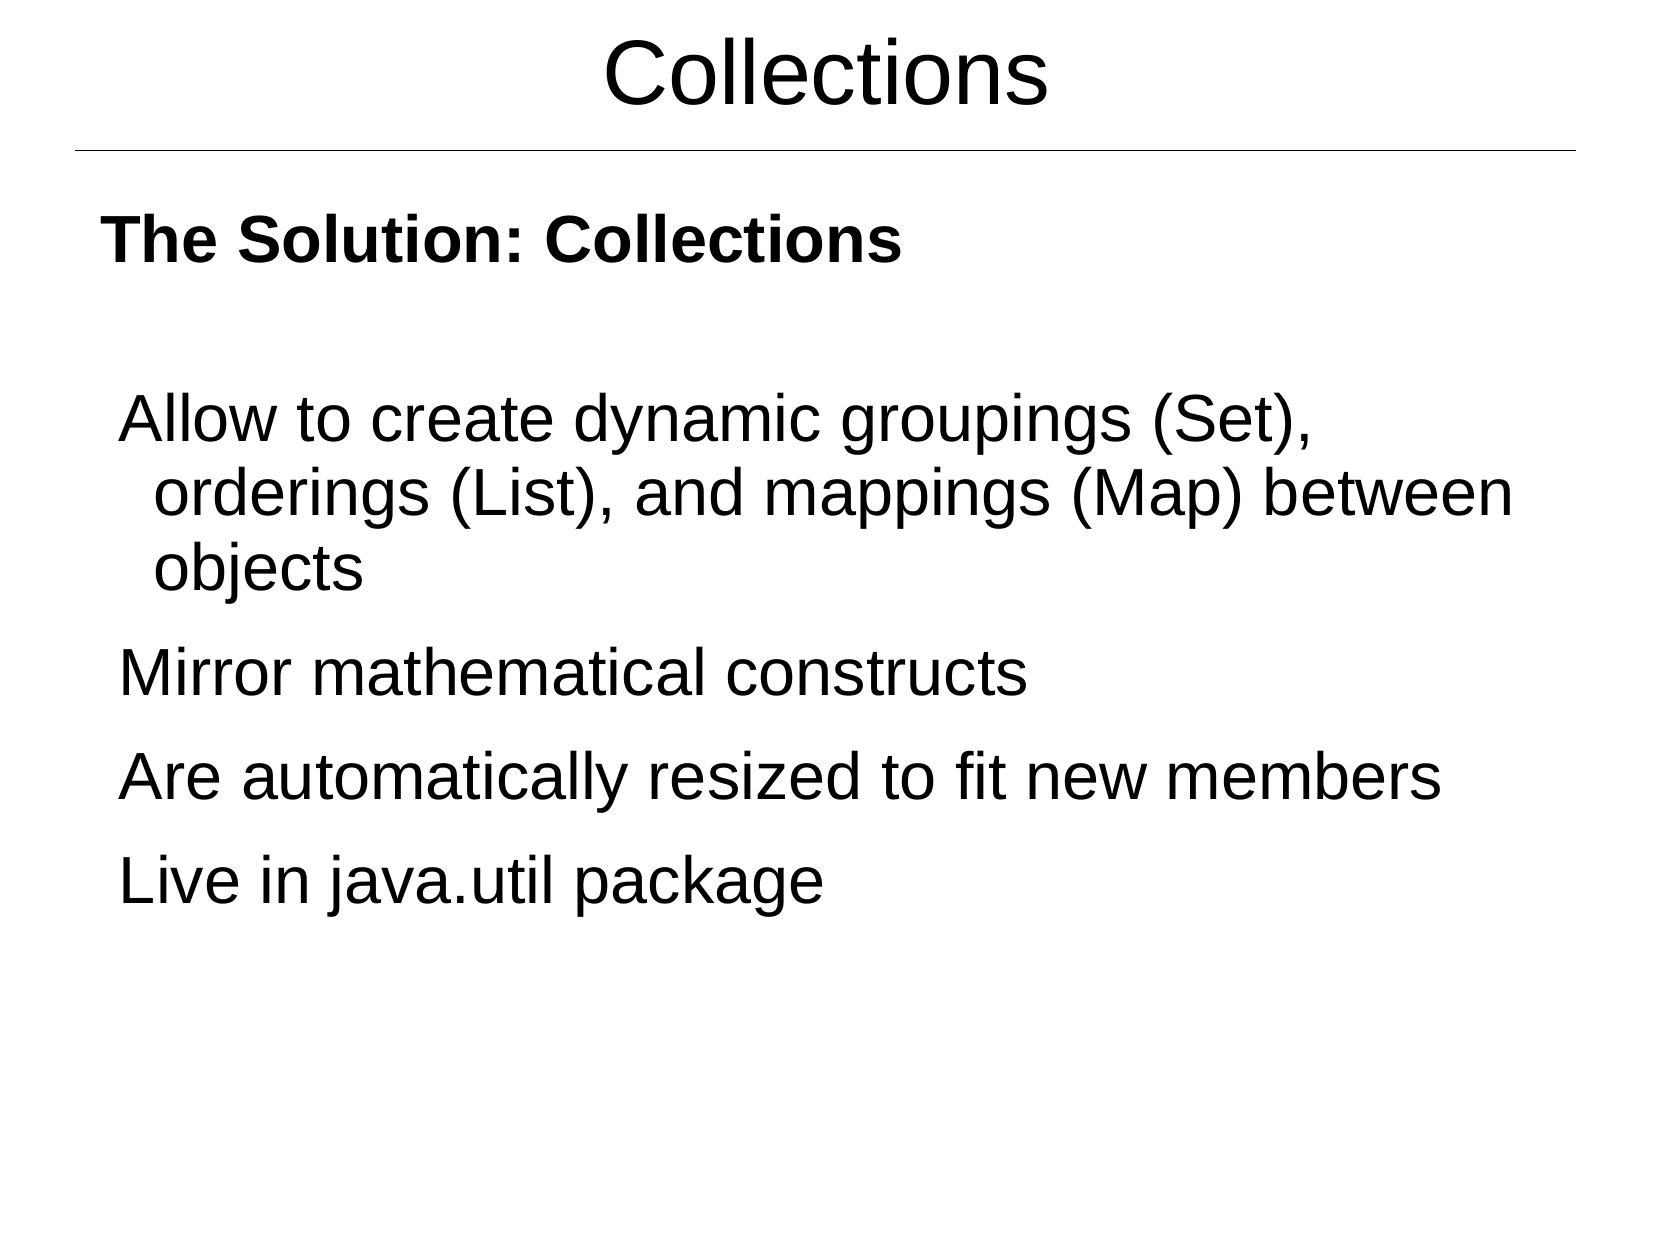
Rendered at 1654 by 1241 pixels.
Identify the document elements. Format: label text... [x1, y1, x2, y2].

title Collections [82, 3, 1571, 143]
list The Solution: Collections Allow to create dynamic groupings (Set), orderings (List), and mappings (Map) between objects Mirror mathematical constructs Are automatically resized to fit new members Live in java.util package [82, 201, 1571, 1006]
